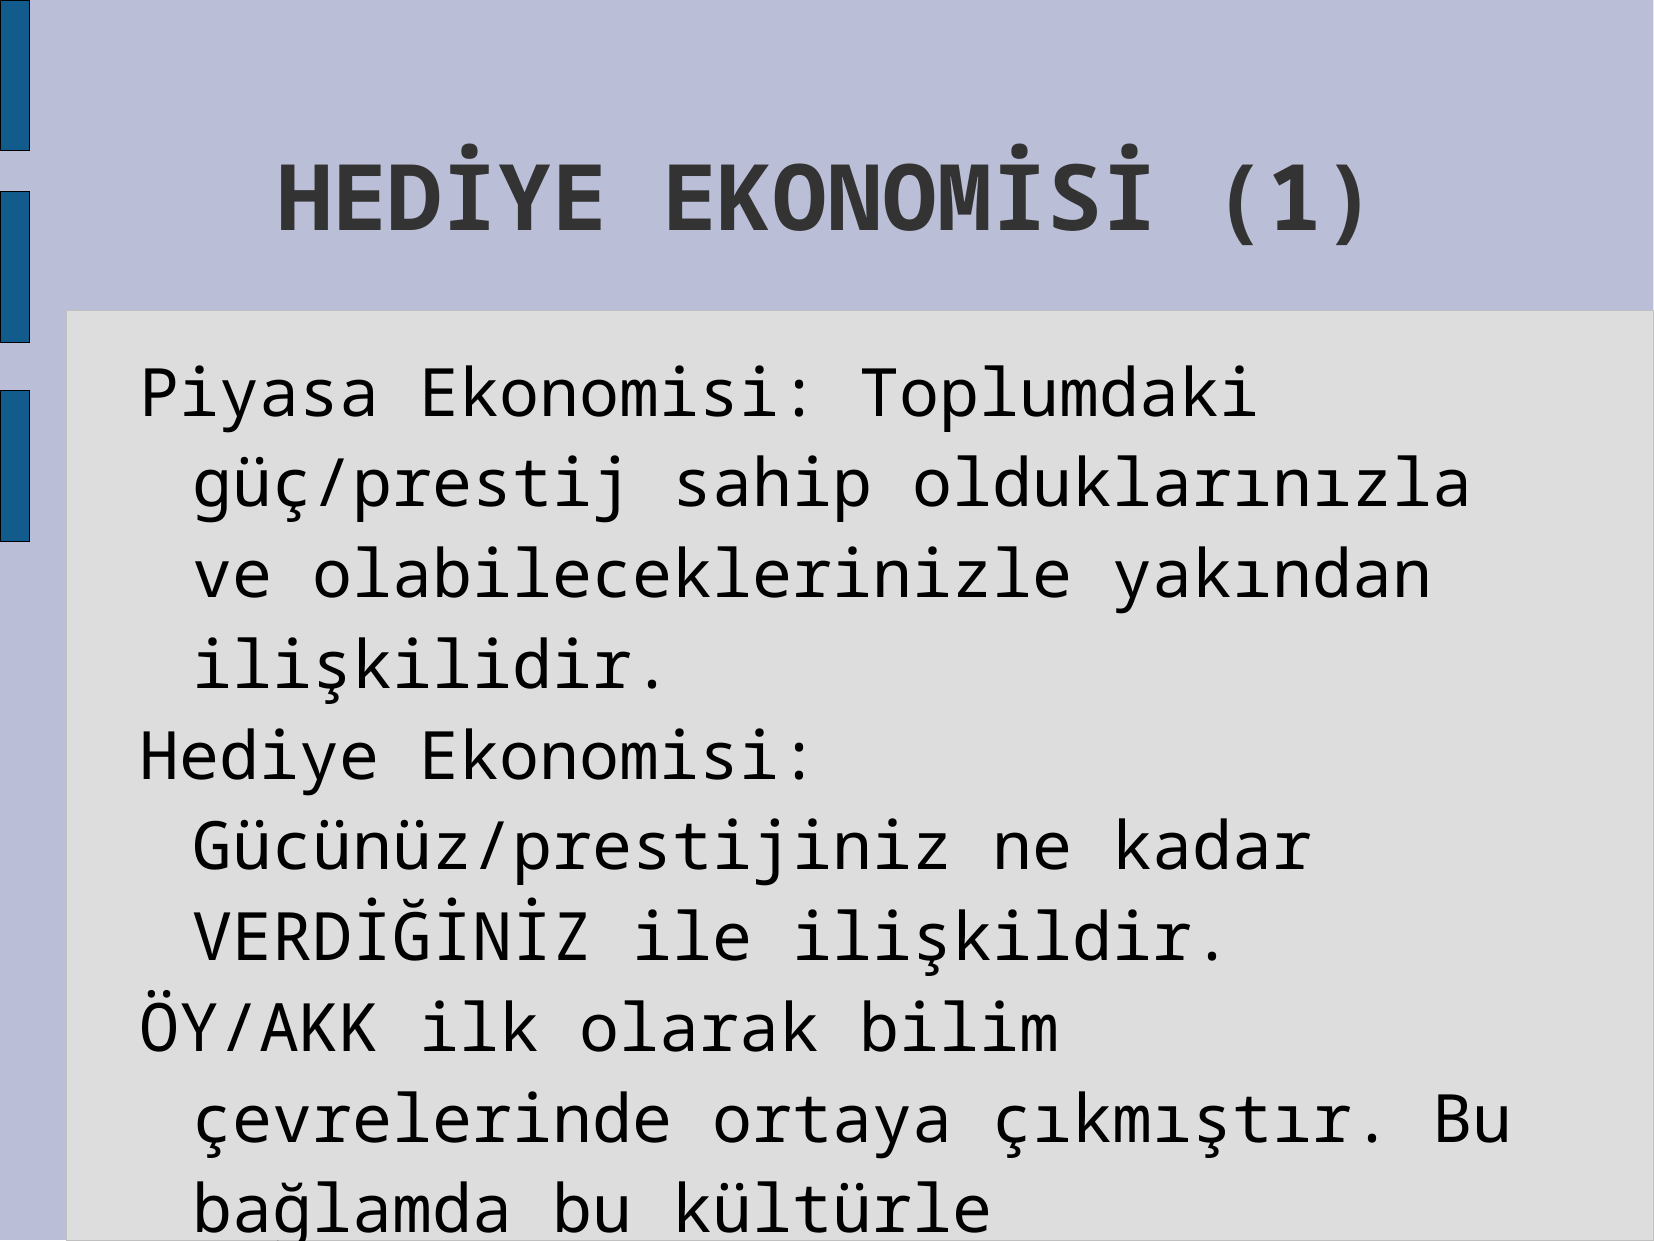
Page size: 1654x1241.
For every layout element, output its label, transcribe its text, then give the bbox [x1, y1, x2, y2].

title HEDİYE EKONOMİSİ (1) [121, 91, 1534, 299]
list Piyasa Ekonomisi: Toplumdaki güç/prestij sahip olduklarınızla ve olabileceklerinizle yakından ilişkilidir. Hediye Ekonomisi: Gücünüz/prestijiniz ne kadar VERDİĞİNİZ ile ilişkildir. ÖY/AKK ilk olarak bilim çevrelerinde ortaya çıkmıştır. Bu bağlamda bu kültürle bağlantılıdır. [121, 344, 1534, 1201]
